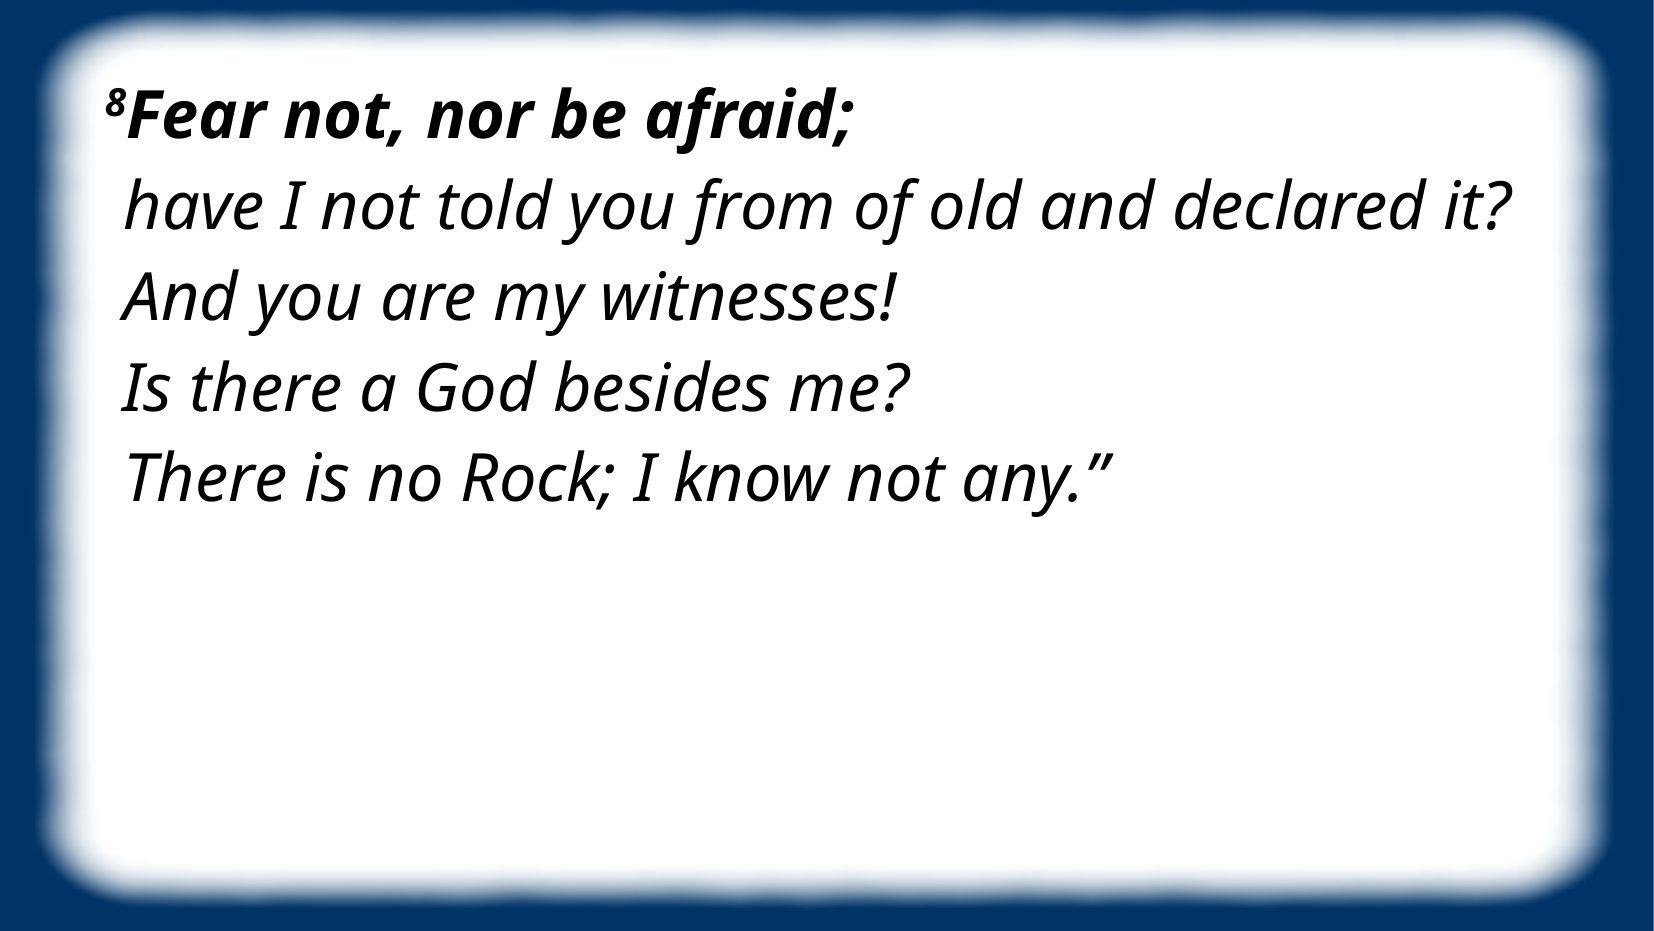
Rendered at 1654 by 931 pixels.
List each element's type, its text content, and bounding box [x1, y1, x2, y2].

picture [0, 0, 1654, 931]
text_box 8Fear not, nor be afraid; have I not told you from of old and declared it? And you are my witnesses! Is there a God besides me? There is no Rock; I know not any.” [90, 60, 1576, 608]
